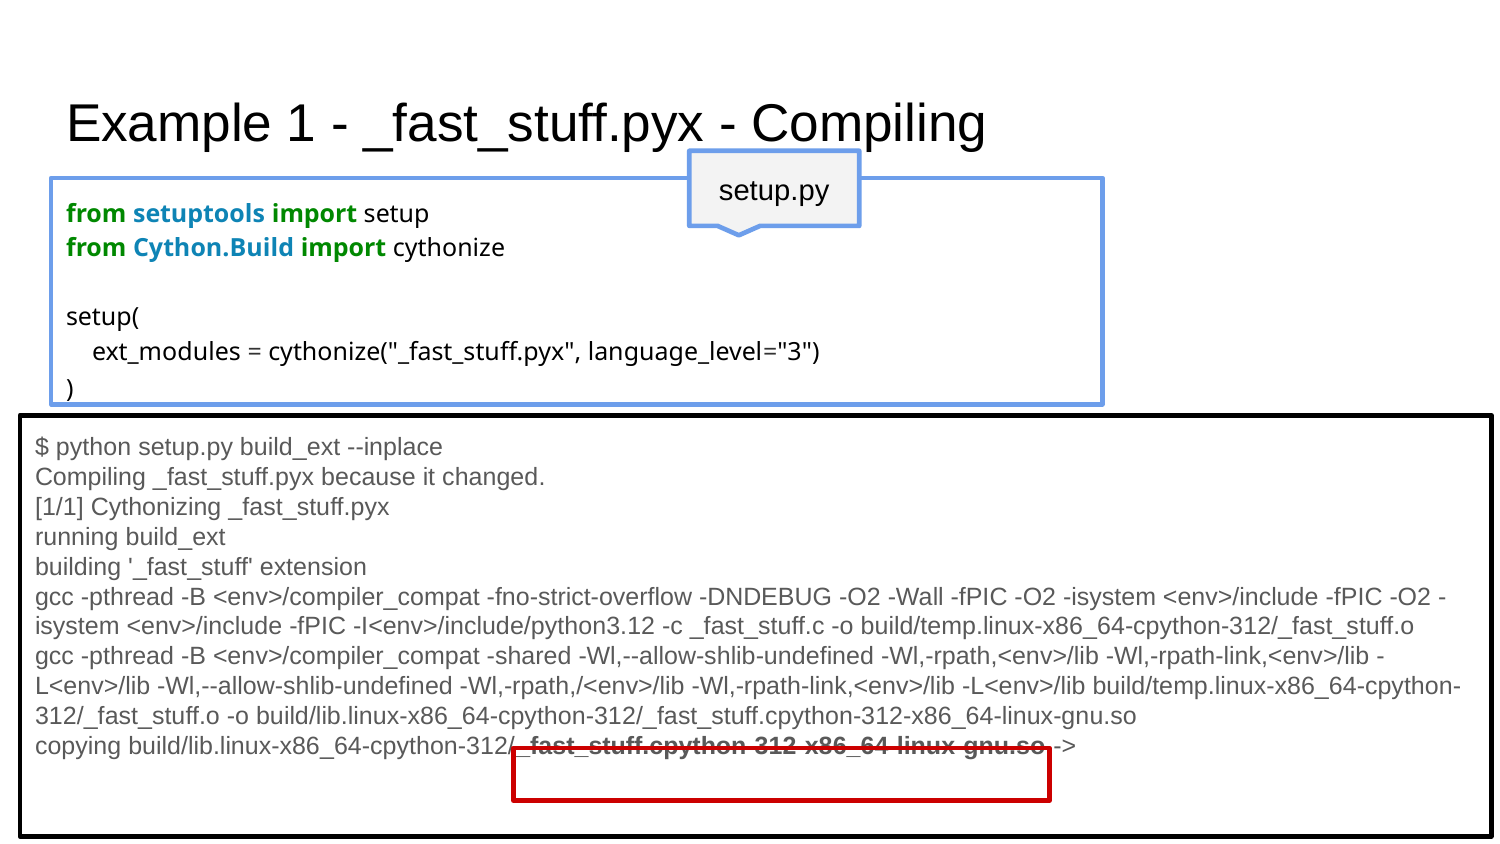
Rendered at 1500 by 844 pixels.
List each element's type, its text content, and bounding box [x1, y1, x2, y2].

title Example 1 - _fast_stuff.pyx - Compiling [51, 72, 1449, 167]
text_box $ python setup.py build_ext --inplace Compiling _fast_stuff.pyx because it changed. [1/1] Cythonizing _fast_stuff.pyx running build_ext building '_fast_stuff' extension gcc -pthread -B <env>/compiler_compat -fno-strict-overflow -DNDEBUG -O2 -Wall -fPIC -O2 -isystem <env>/include -fPIC -O2 -isystem <env>/include -fPIC -I<env>/include/python3.12 -c _fast_stuff.c -o build/temp.linux-x86_64-cpython-312/_fast_stuff.o gcc -pthread -B <env>/compiler_compat -shared -Wl,--allow-shlib-undefined -Wl,-rpath,<env>/lib -Wl,-rpath-link,<env>/lib -L<env>/lib -Wl,--allow-shlib-undefined -Wl,-rpath,/<env>/lib -Wl,-rpath-link,<env>/lib -L<env>/lib build/temp.linux-x86_64-cpython-312/_fast_stuff.o -o build/lib.linux-x86_64-cpython-312/_fast_stuff.cpython-312-x86_64-linux-gnu.so copying build/lib.linux-x86_64-cpython-312/_fast_stuff.cpython-312-x86_64-linux-gnu.so -> [20, 415, 1492, 837]
text_box setup.py [689, 150, 860, 236]
list from setuptools import setup from Cython.Build import cythonize setup( ext_modules = cythonize("_fast_stuff.pyx", language_level="3") ) [51, 177, 1103, 405]
